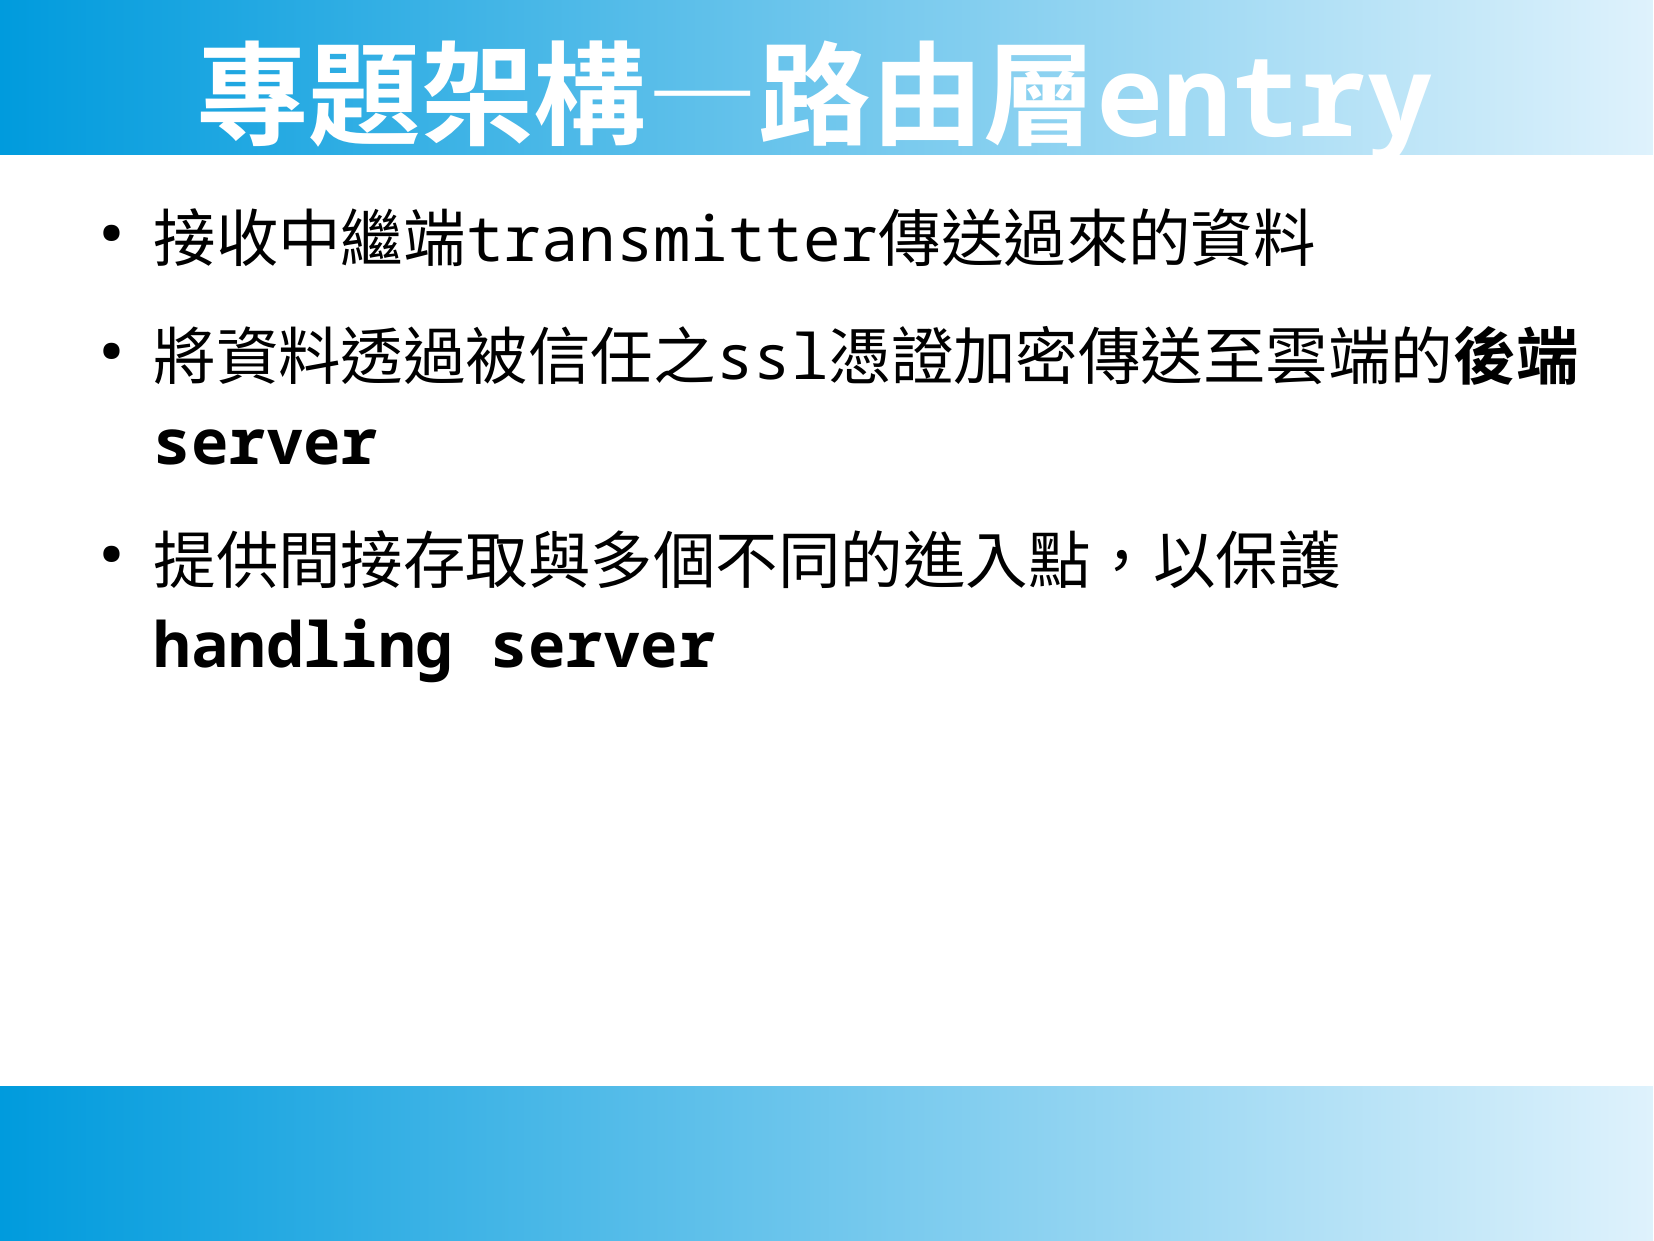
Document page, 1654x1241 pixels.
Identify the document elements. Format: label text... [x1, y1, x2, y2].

title 專題架構―路由層entry [70, 23, 1560, 152]
list 接收中繼端transmitter傳送過來的資料 將資料透過被信任之ssl憑證加密傳送至雲端的後端server 提供間接存取與多個不同的進入點，以保護handling server [82, 188, 1595, 1010]
